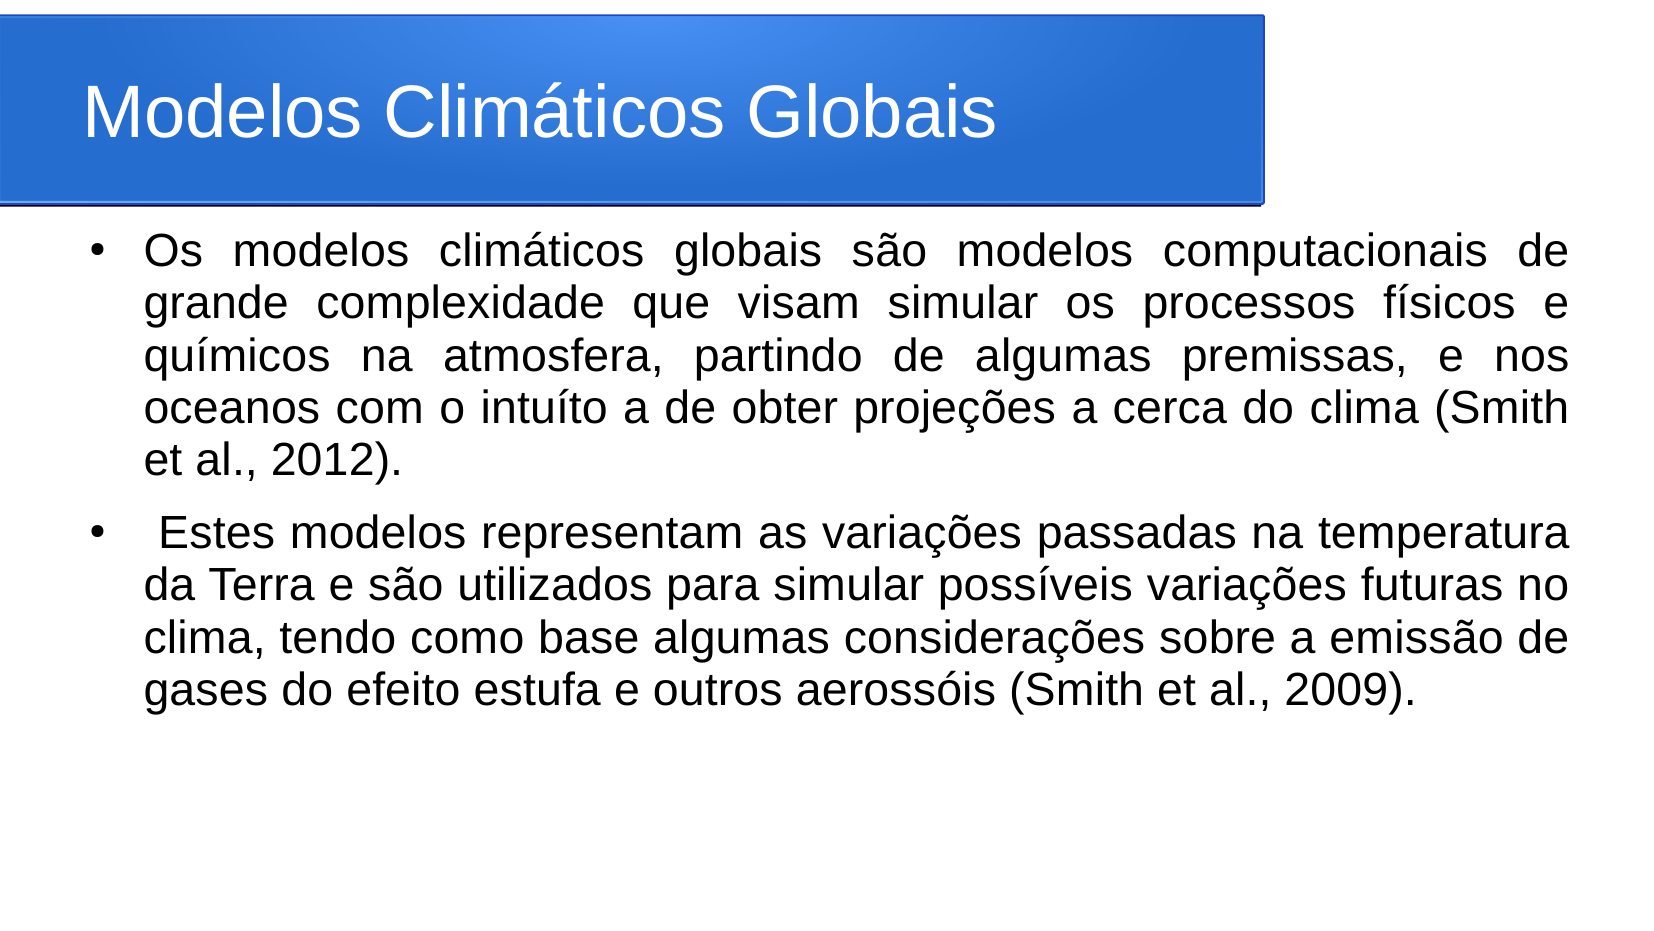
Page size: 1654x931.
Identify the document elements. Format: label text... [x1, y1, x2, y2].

list Os modelos climáticos globais são modelos computacionais de grande complexidade que visam simular os processos físicos e químicos na atmosfera, partindo de algumas premissas, e nos oceanos com o intuíto a de obter projeções a cerca do clima (Smith et al., 2012). Estes modelos representam as variações passadas na temperatura da Terra e são utilizados para simular possíveis variações futuras no clima, tendo como base algumas considerações sobre a emissão de gases do efeito estufa e outros aerossóis (Smith et al., 2009). [82, 224, 1571, 764]
title Modelos Climáticos Globais [82, 35, 1235, 189]
